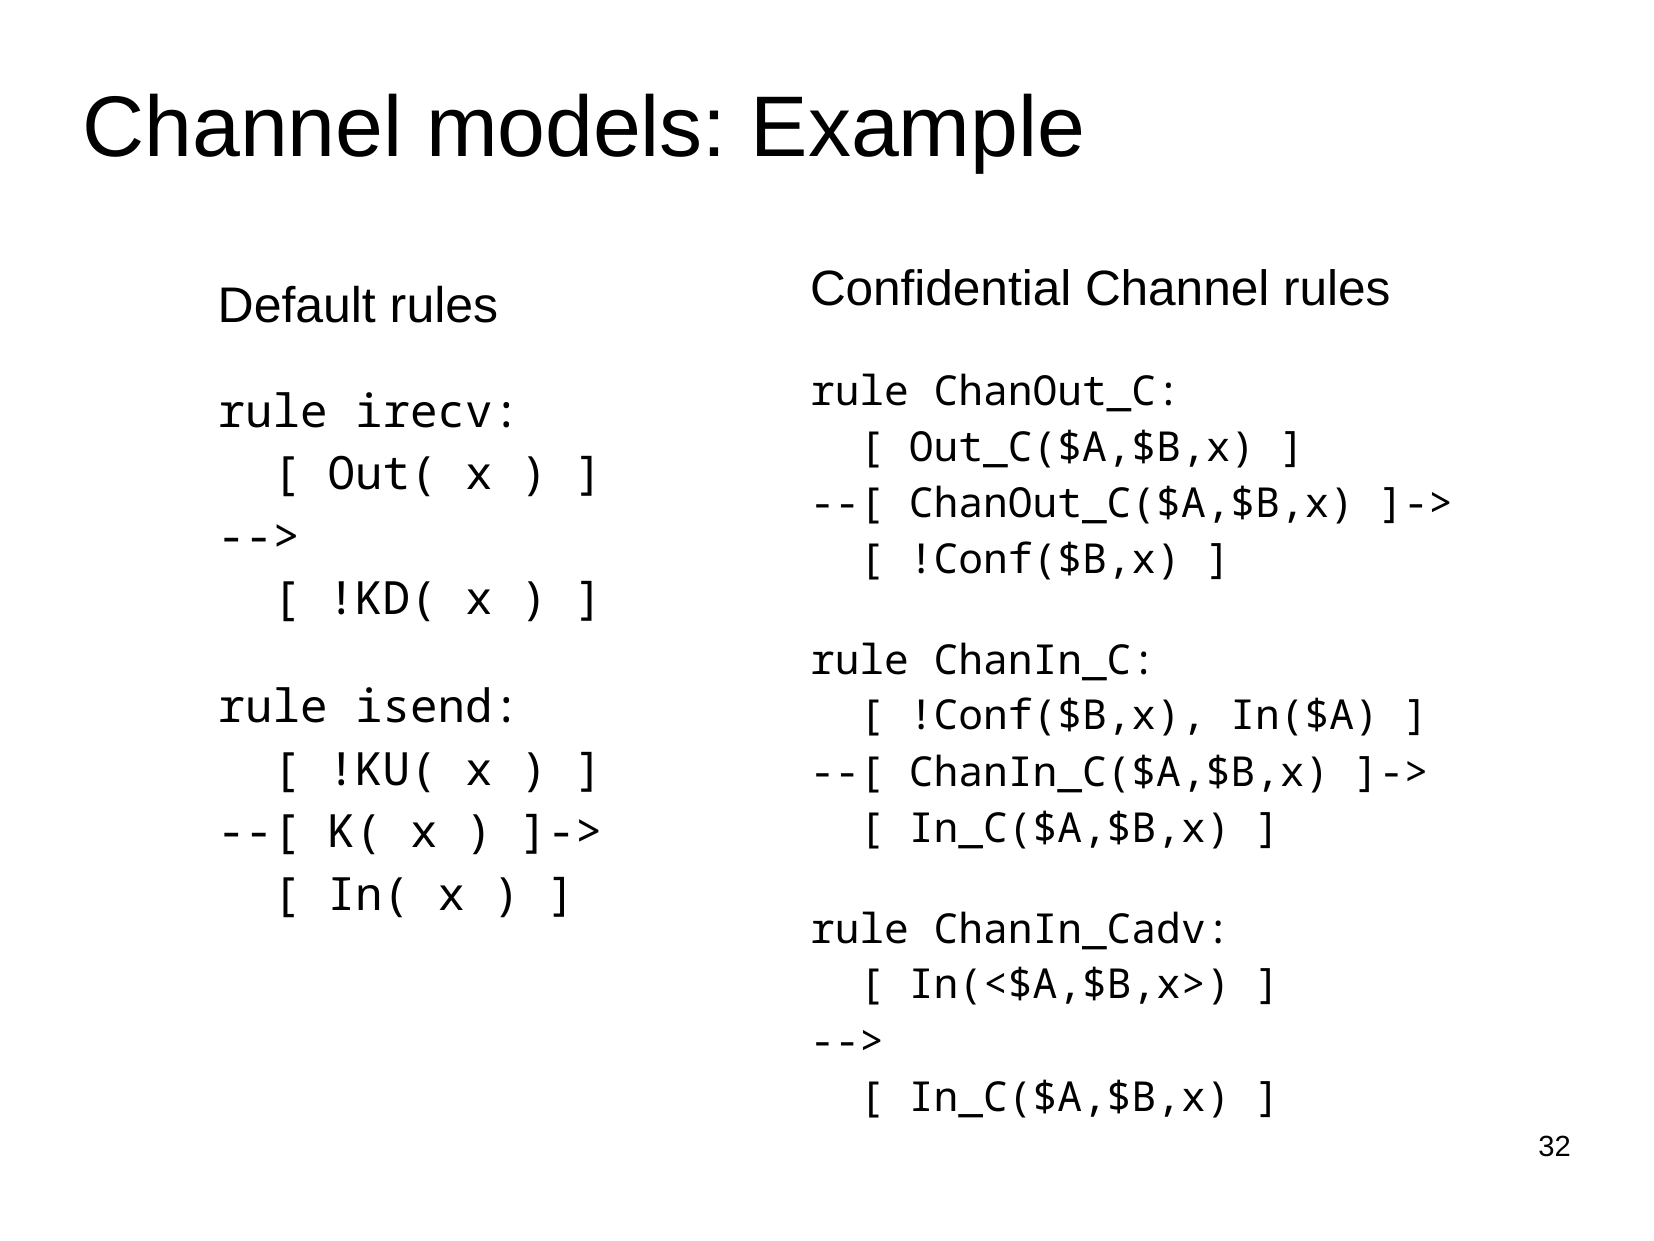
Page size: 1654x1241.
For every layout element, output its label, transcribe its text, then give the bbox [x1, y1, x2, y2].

list Confidential Channel rules rule ChanOut_C: [ Out_C($A,$B,x) ] --[ ChanOut_C($A,$B,x) ]-> [ !Conf($B,x) ] rule ChanIn_C: [ !Conf($B,x), In($A) ] --[ ChanIn_C($A,$B,x) ]-> [ In_C($A,$B,x) ] rule ChanIn_Cadv: [ In(<$A,$B,x>) ] --> [ In_C($A,$B,x) ] [810, 260, 1501, 1125]
title Channel models: Example [82, 49, 1571, 204]
list Default rules rule irecv: [ Out( x ) ] --> [ !KD( x ) ] rule isend: [ !KU( x ) ] --[ K( x ) ]-> [ In( x ) ] [217, 276, 841, 1141]
